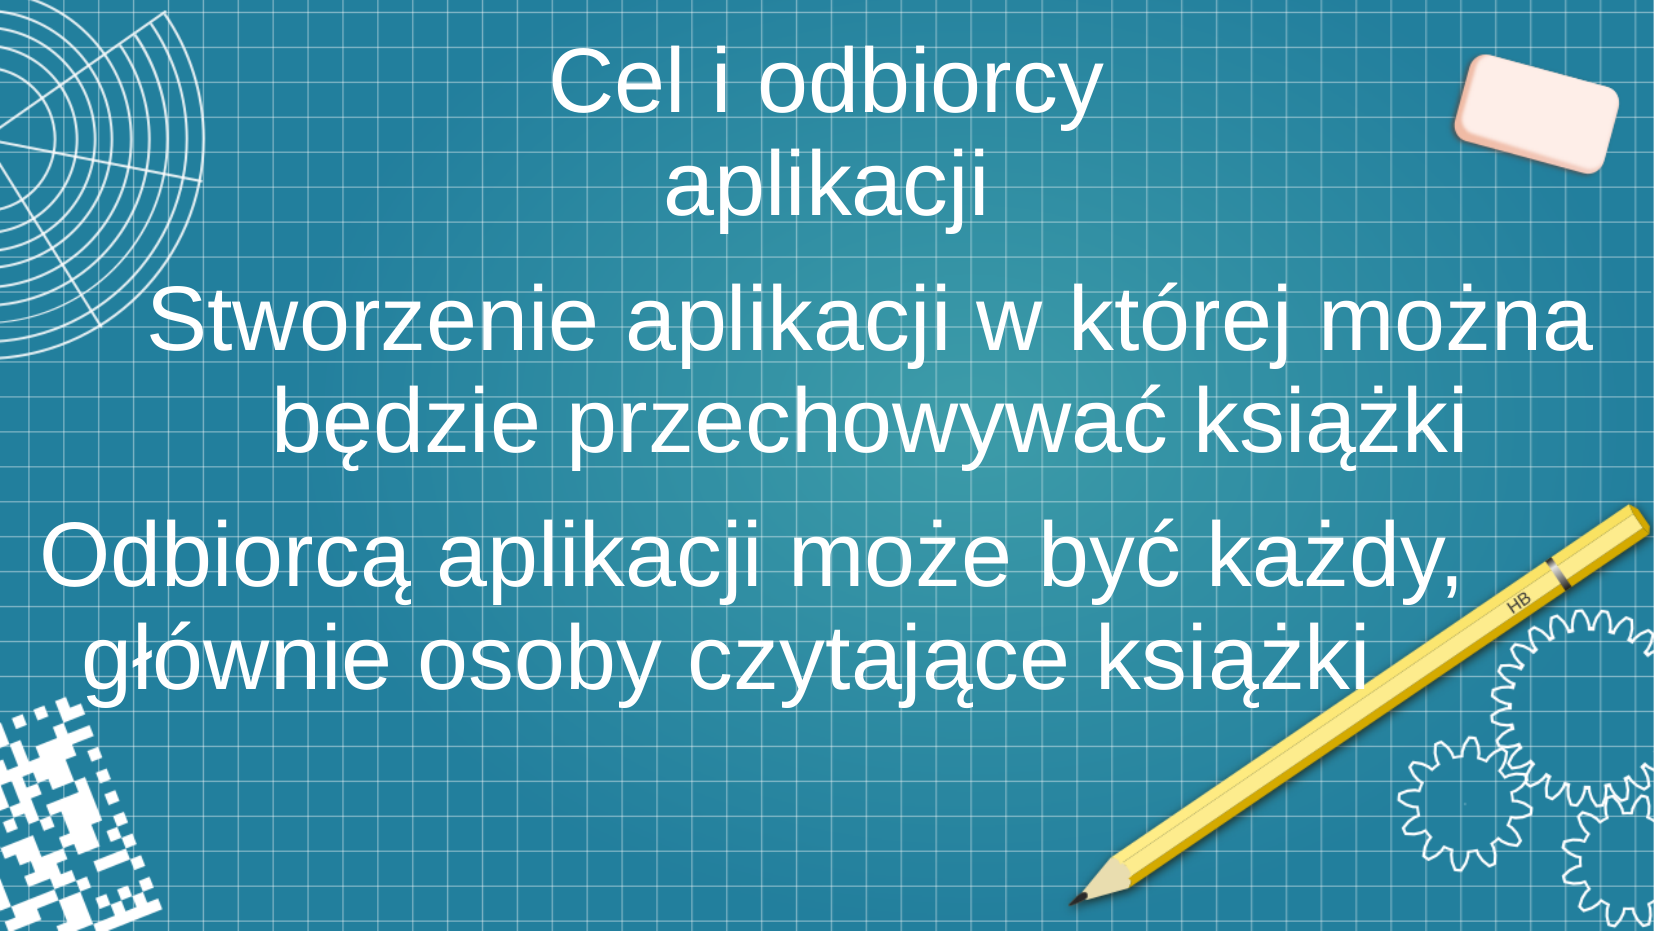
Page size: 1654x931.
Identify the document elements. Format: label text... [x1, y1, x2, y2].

picture [0, 0, 1654, 931]
title Odbiorcą aplikacji może być każdy, głównie osoby czytające książki [0, 503, 1506, 709]
title Cel i odbiorcy aplikacji [472, 29, 1182, 235]
title Stworzenie aplikacji w której można będzie przechowywać książki [118, 267, 1625, 473]
